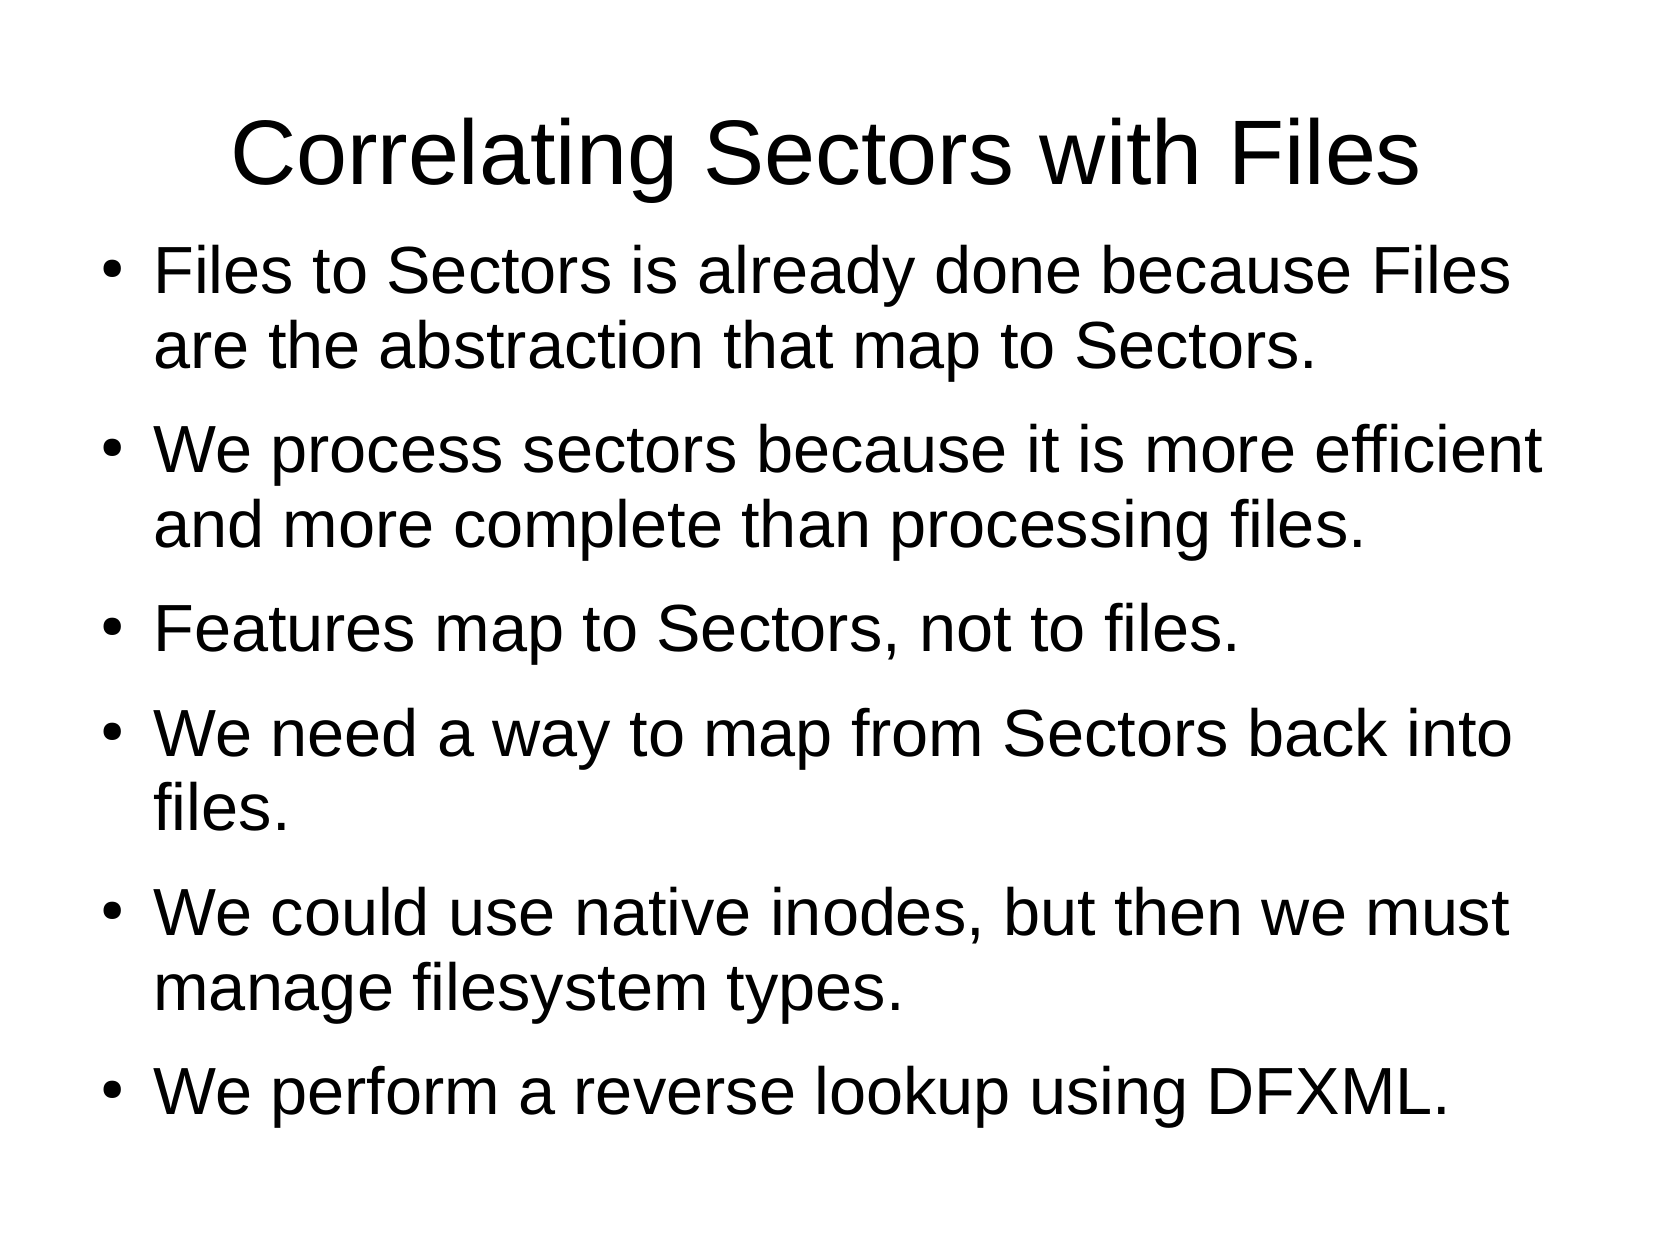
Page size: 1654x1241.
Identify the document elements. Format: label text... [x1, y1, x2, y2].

title Correlating Sectors with Files [82, 56, 1571, 233]
list Files to Sectors is already done because Files are the abstraction that map to Sectors. We process sectors because it is more efficient and more complete than processing files. Features map to Sectors, not to files. We need a way to map from Sectors back into files. We could use native inodes, but then we must manage filesystem types. We perform a reverse lookup using DFXML. [82, 233, 1571, 1131]
